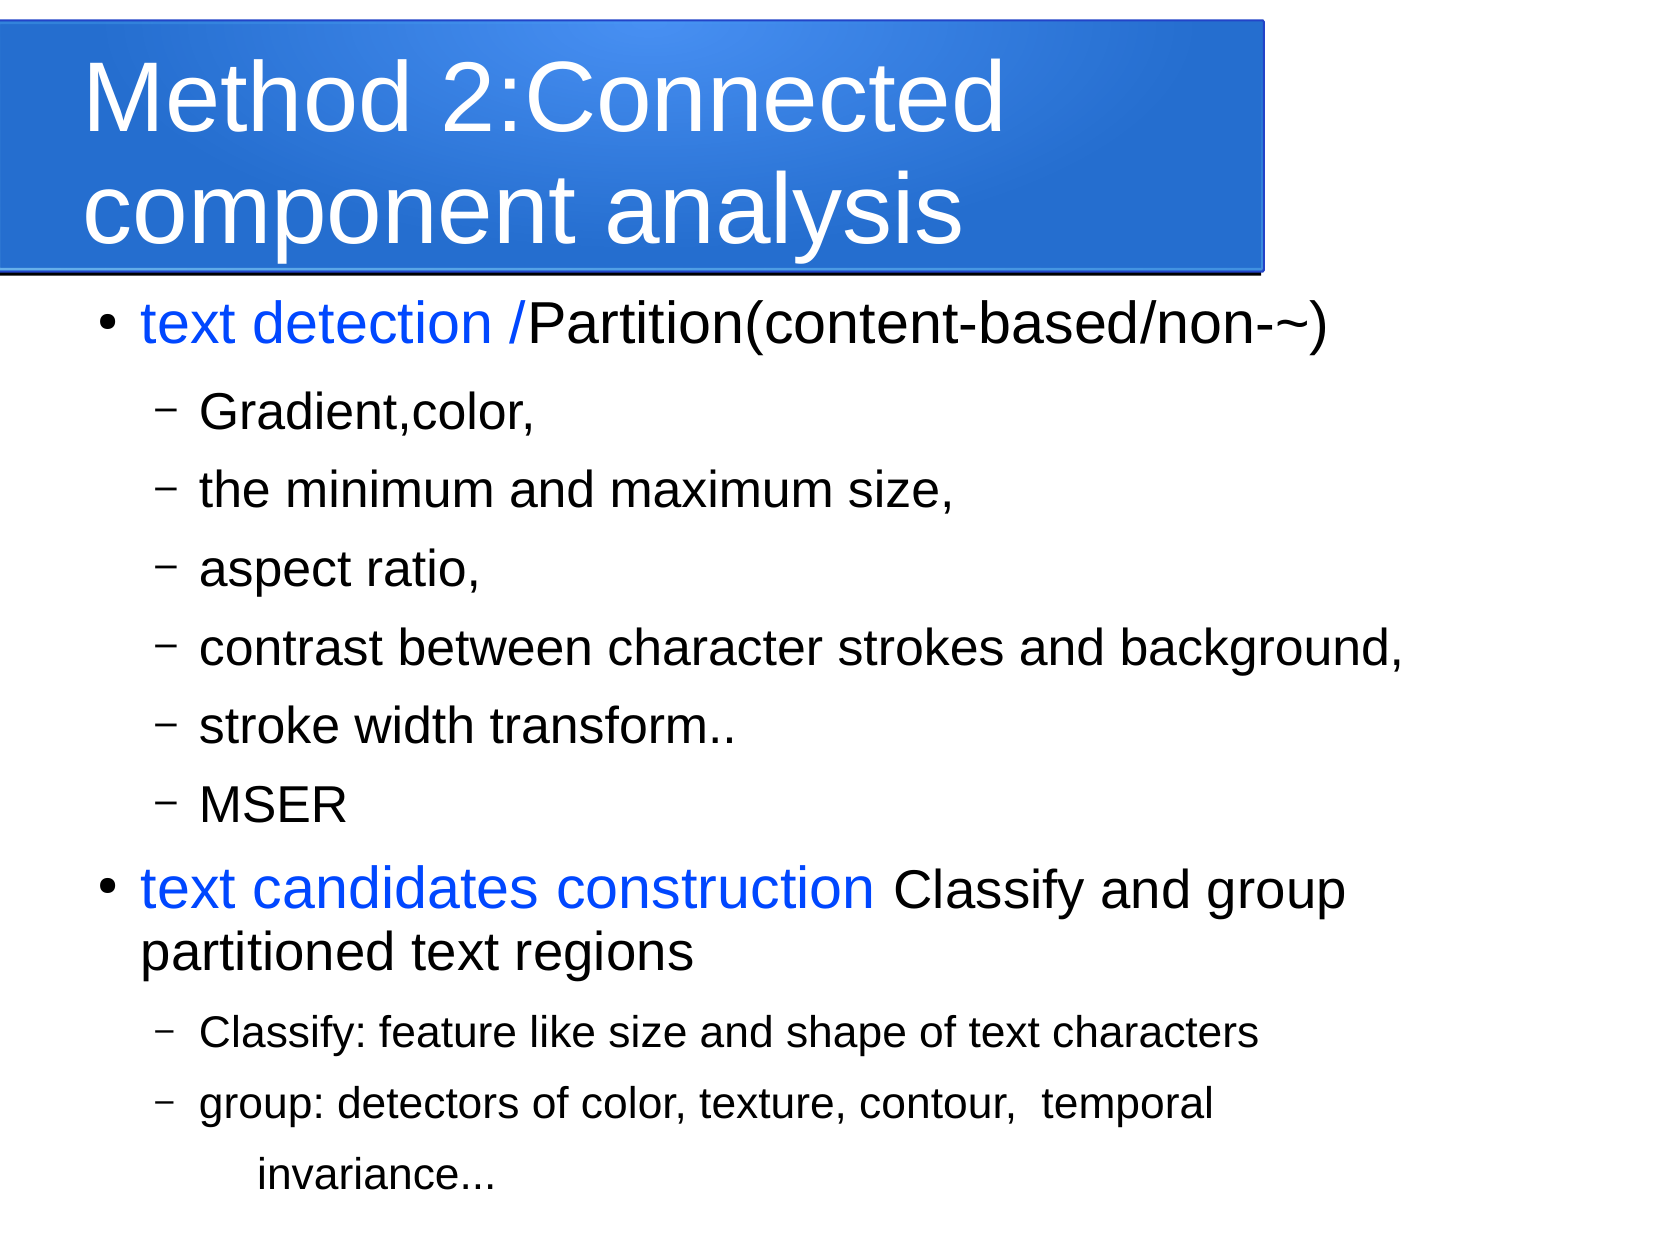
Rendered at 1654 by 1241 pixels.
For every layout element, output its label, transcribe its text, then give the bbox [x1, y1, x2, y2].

title Method 2:Connected component analysis [82, 41, 1250, 265]
list text detection /Partition(content-based/non-~) Gradient,color, the minimum and maximum size, aspect ratio, contrast between character strokes and background, stroke width transform.. MSER text candidates construction Classify and group partitioned text regions Classify: feature like size and shape of text characters group: detectors of color, texture, contour, temporal invariance... [82, 290, 1538, 1205]
